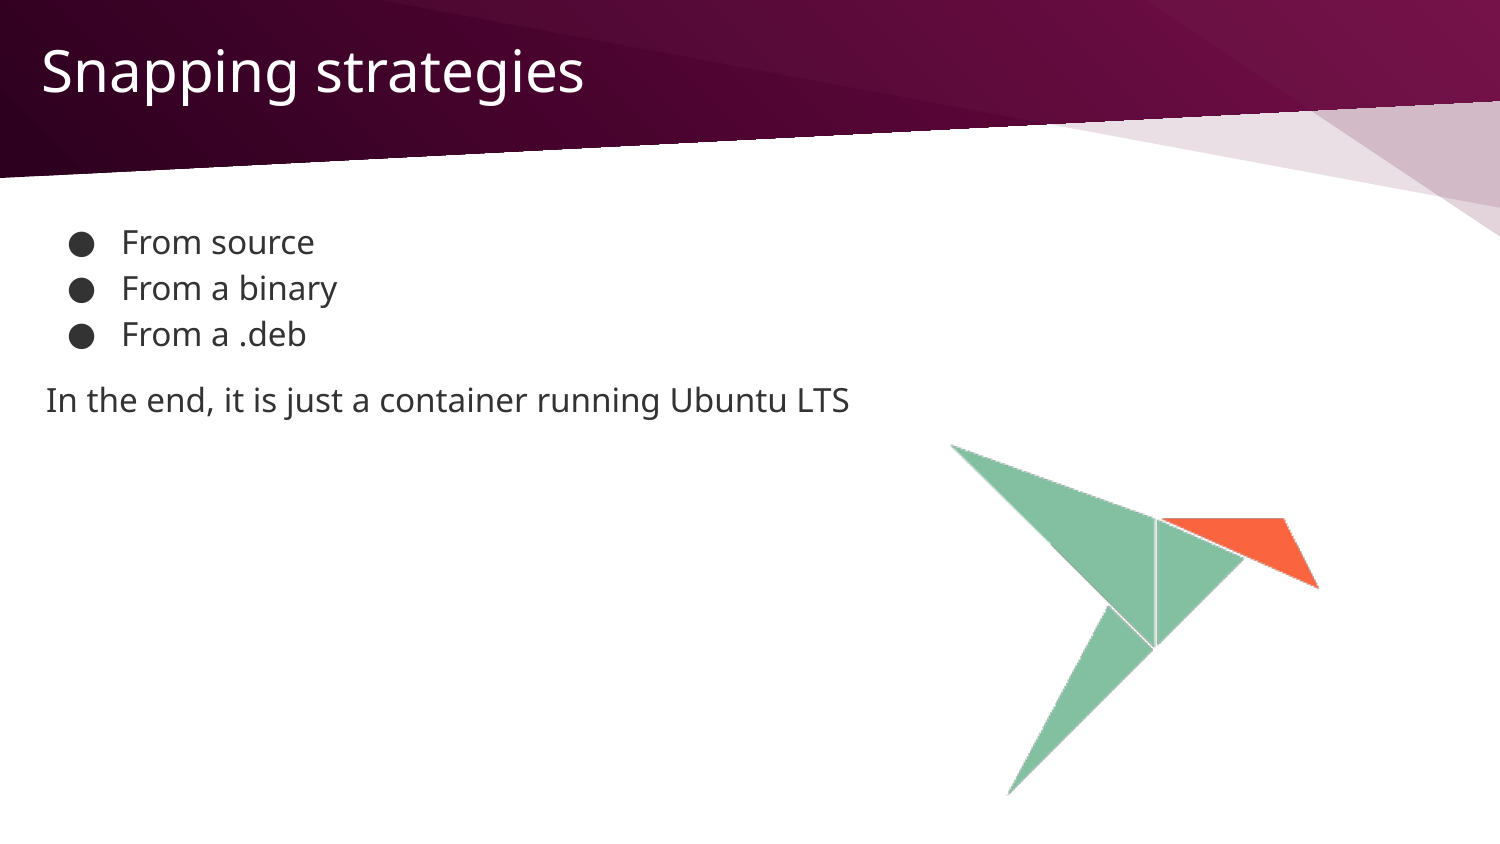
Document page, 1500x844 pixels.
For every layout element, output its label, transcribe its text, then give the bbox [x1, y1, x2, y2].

title Snapping strategies [41, 5, 1336, 134]
picture [935, 420, 1336, 821]
list From source From a binary From a .deb In the end, it is just a container running Ubuntu LTS [35, 209, 1324, 789]
